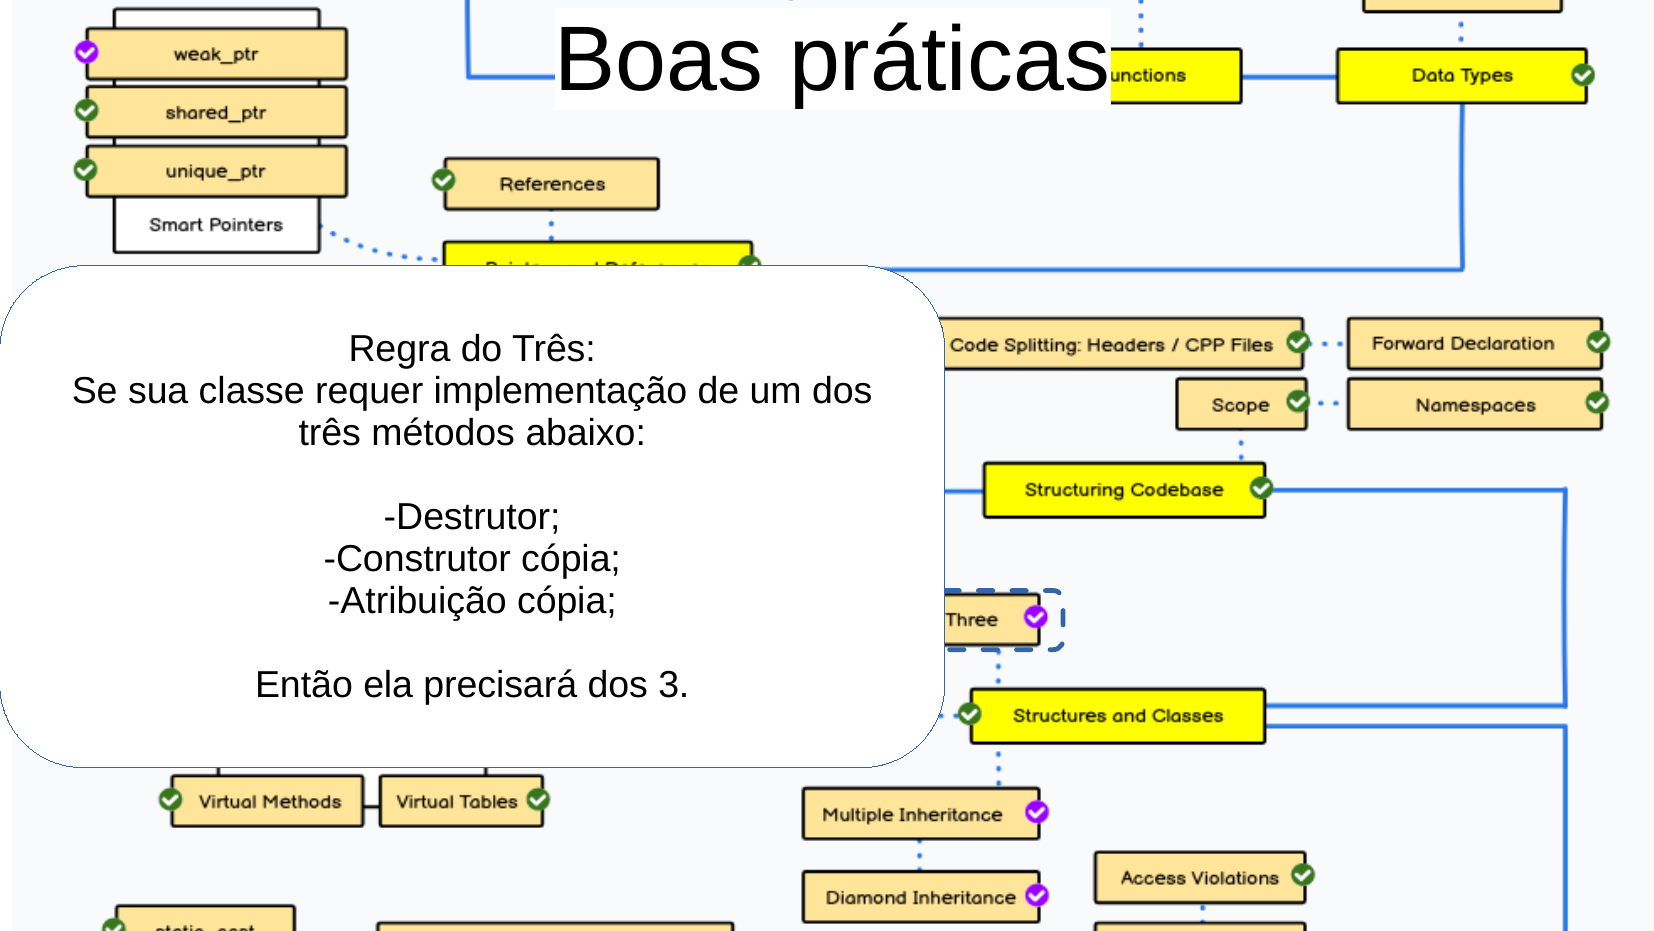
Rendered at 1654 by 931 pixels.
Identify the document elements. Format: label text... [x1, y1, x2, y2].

picture [12, 0, 1654, 931]
title Boas práticas [88, 0, 1577, 119]
text_box Regra do Três: Se sua classe requer implementação de um dos três métodos abaixo: -Destrutor; -Construtor cópia; -Atribuição cópia; Então ela precisará dos 3. [0, 265, 945, 768]
